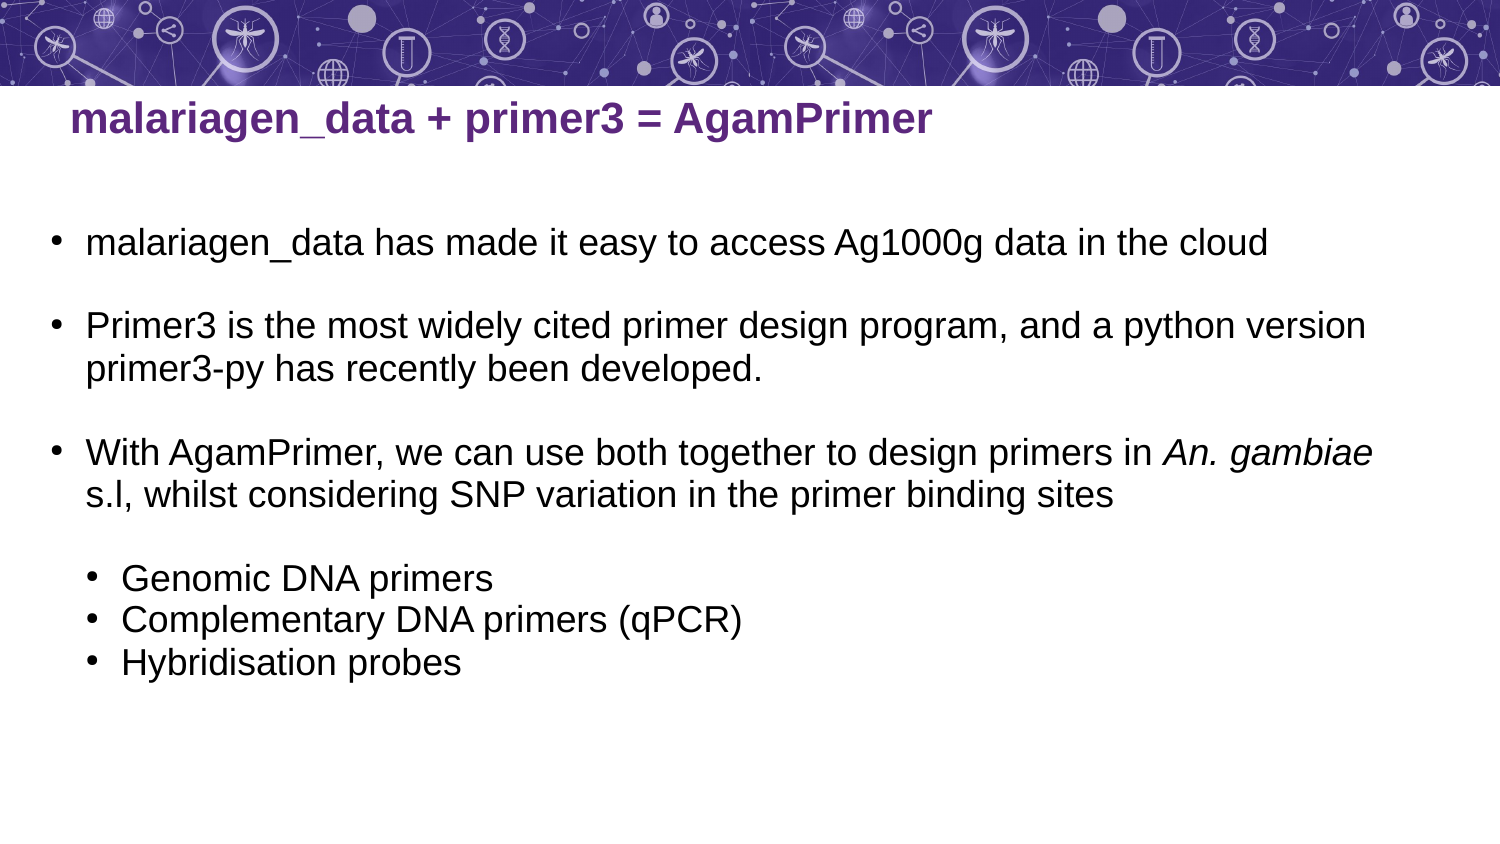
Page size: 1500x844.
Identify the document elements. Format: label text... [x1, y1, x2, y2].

title malariagen_data + primer3 = AgamPrimer [54, 75, 1118, 151]
text_box malariagen_data has made it easy to access Ag1000g data in the cloud Primer3 is the most widely cited primer design program, and a python version primer3-py has recently been developed. With AgamPrimer, we can use both together to design primers in An. gambiae s.l, whilst considering SNP variation in the primer binding sites Genomic DNA primers Complementary DNA primers (qPCR) Hybridisation probes [35, 213, 1418, 733]
picture [0, 0, 1500, 86]
